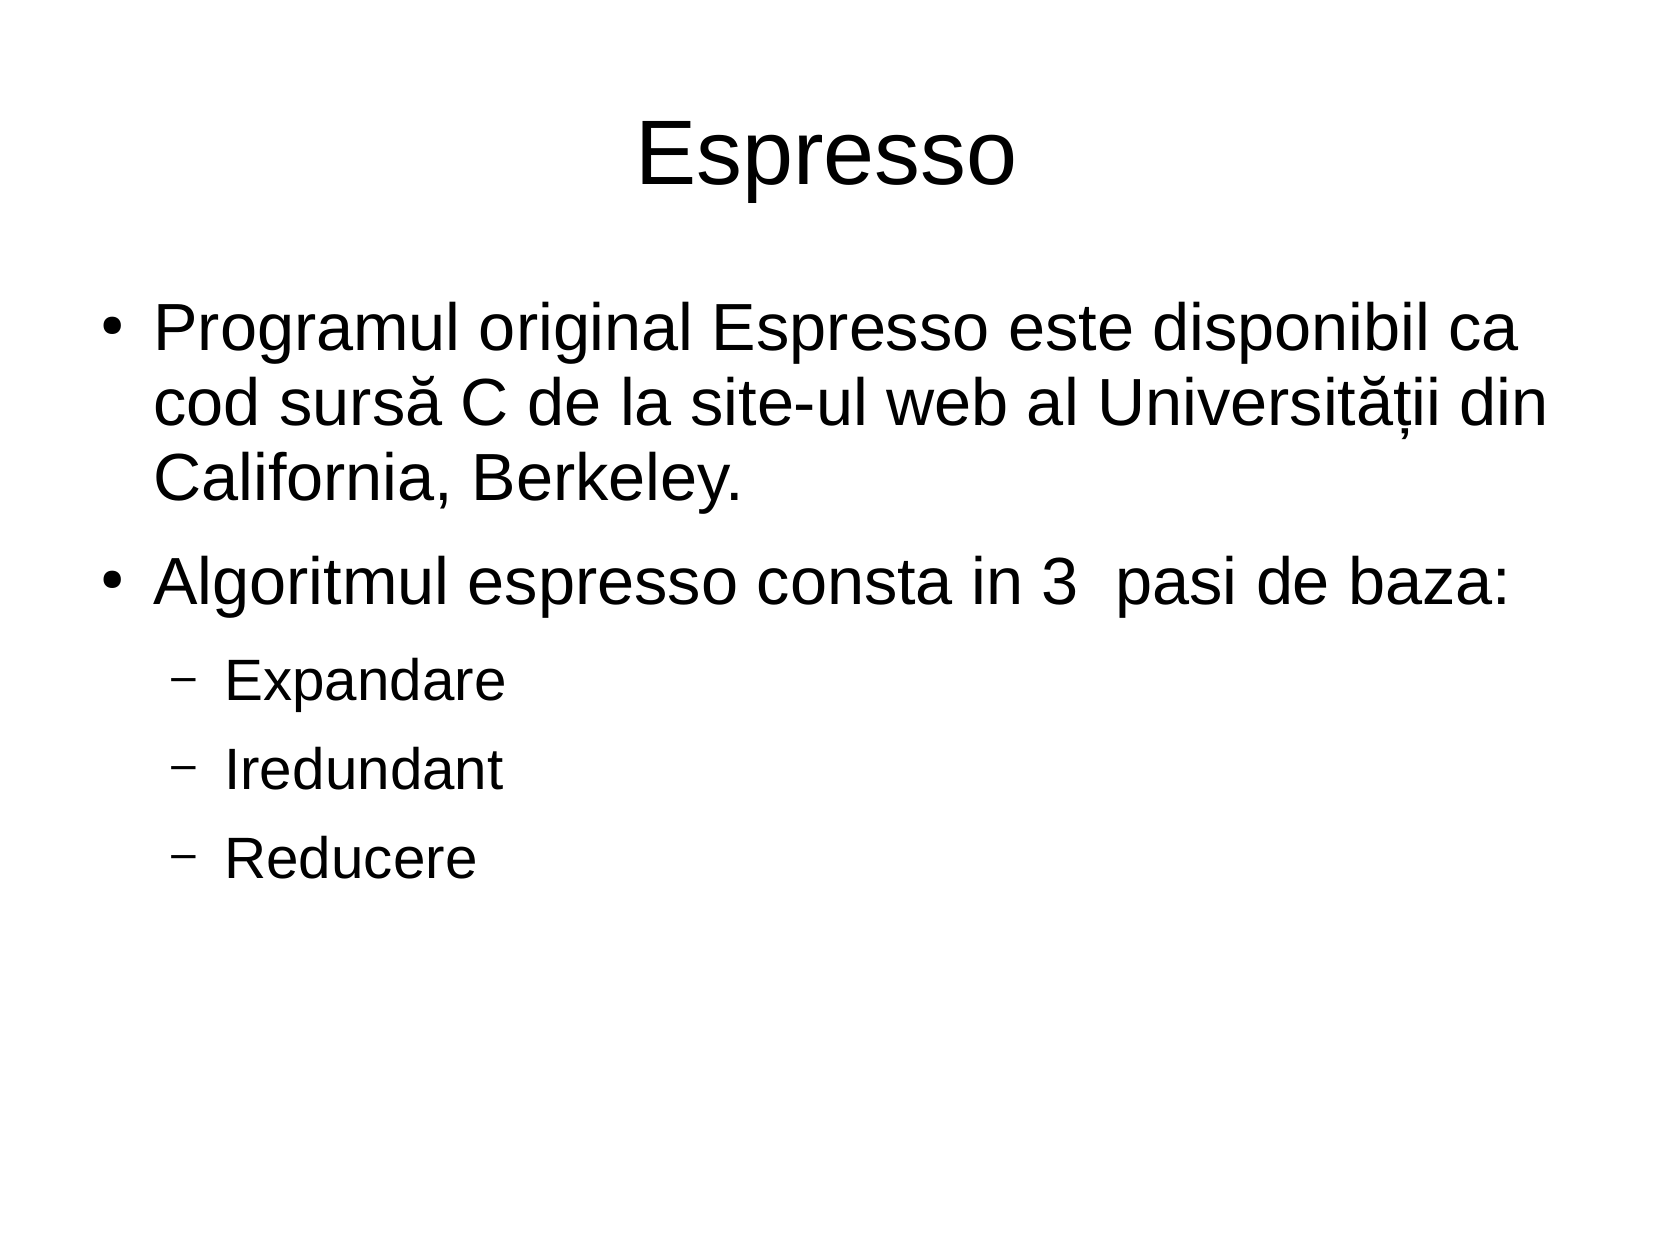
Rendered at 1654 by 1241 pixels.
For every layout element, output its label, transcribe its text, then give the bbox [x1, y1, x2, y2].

title Espresso [82, 49, 1571, 257]
list Programul original Espresso este disponibil ca cod sursă C de la site-ul web al Universității din California, Berkeley. Algoritmul espresso consta in 3 pasi de baza: Expandare Iredundant Reducere [82, 290, 1571, 1010]
